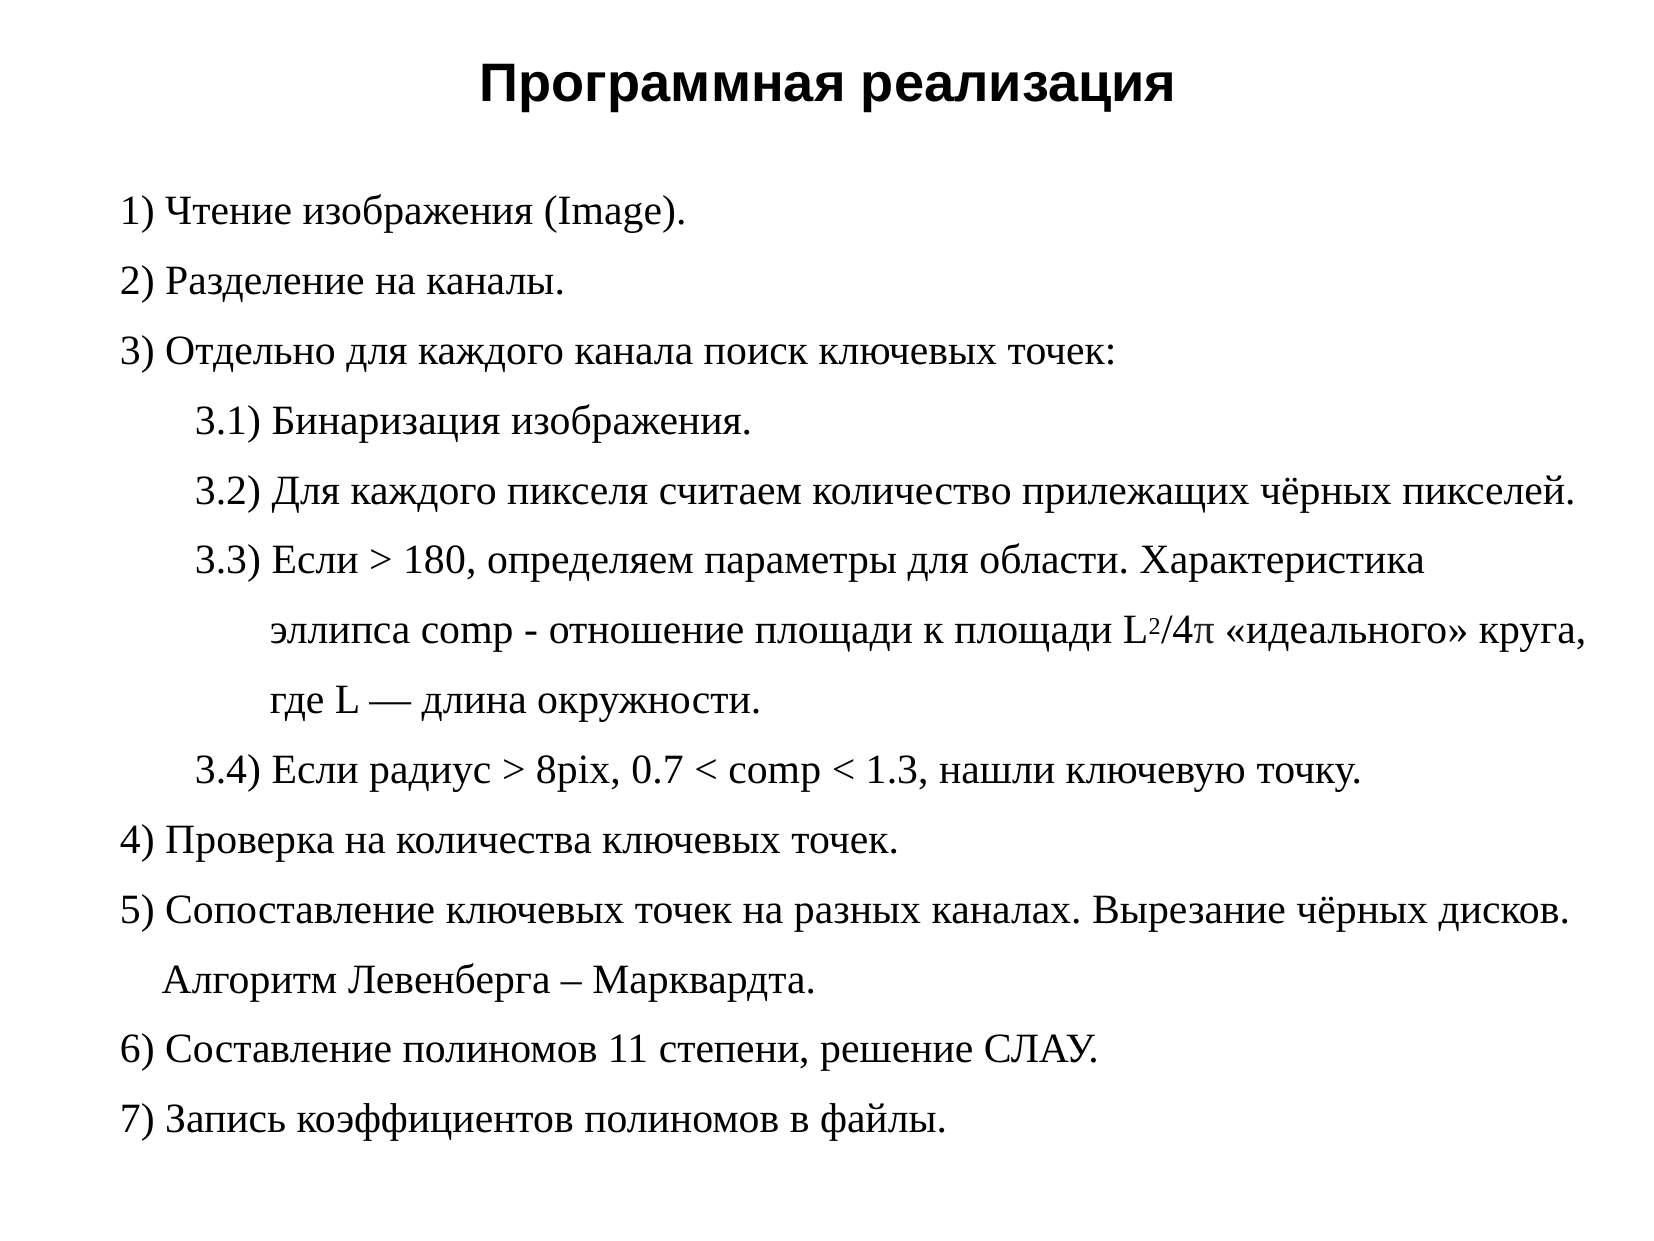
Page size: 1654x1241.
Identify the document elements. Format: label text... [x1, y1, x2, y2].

text_box 1) Чтение изображения (Image). 2) Разделение на каналы. 3) Отдельно для каждого канала поиск ключевых точек: 3.1) Бинаризация изображения. 3.2) Для каждого пикселя считаем количество прилежащих чёрных пикселей. 3.3) Если > 180, определяем параметры для области. Характеристика эллипса comp - отношение площади к площади L2/4π «идеального» круга, где L — длина окружности. 3.4) Если радиус > 8pix, 0.7 < comp < 1.3, нашли ключевую точку. 4) Проверка на количеcтва ключевых точек. 5) Сопоставление ключевых точек на разных каналах. Вырезание чёрных дисков. Алгоритм Левенберга – Марквардта. 6) Составление полиномов 11 степени, решение СЛАУ. 7) Запись коэффициентов полиномов в файлы. [105, 180, 1613, 1241]
text_box Программная реализация [465, 45, 1193, 121]
